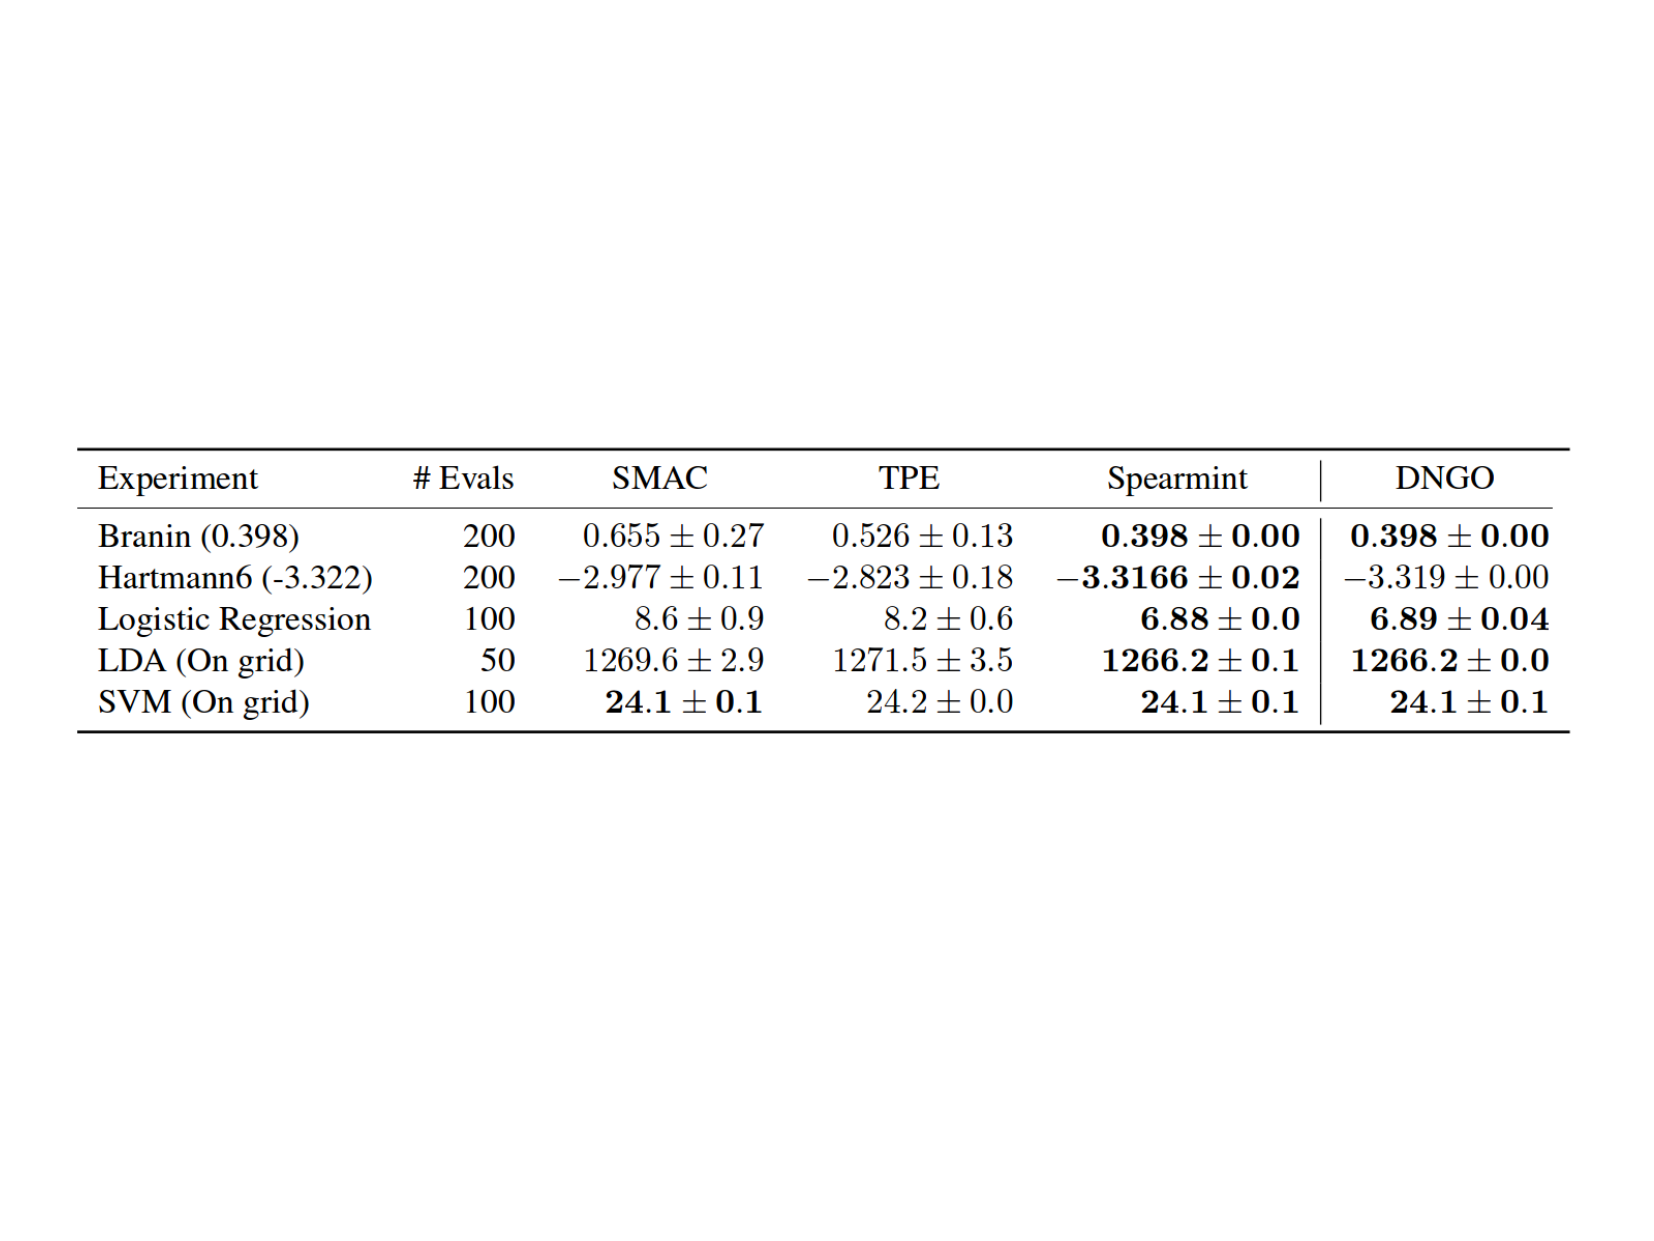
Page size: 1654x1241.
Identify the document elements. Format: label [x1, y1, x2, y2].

picture [70, 434, 1591, 751]
